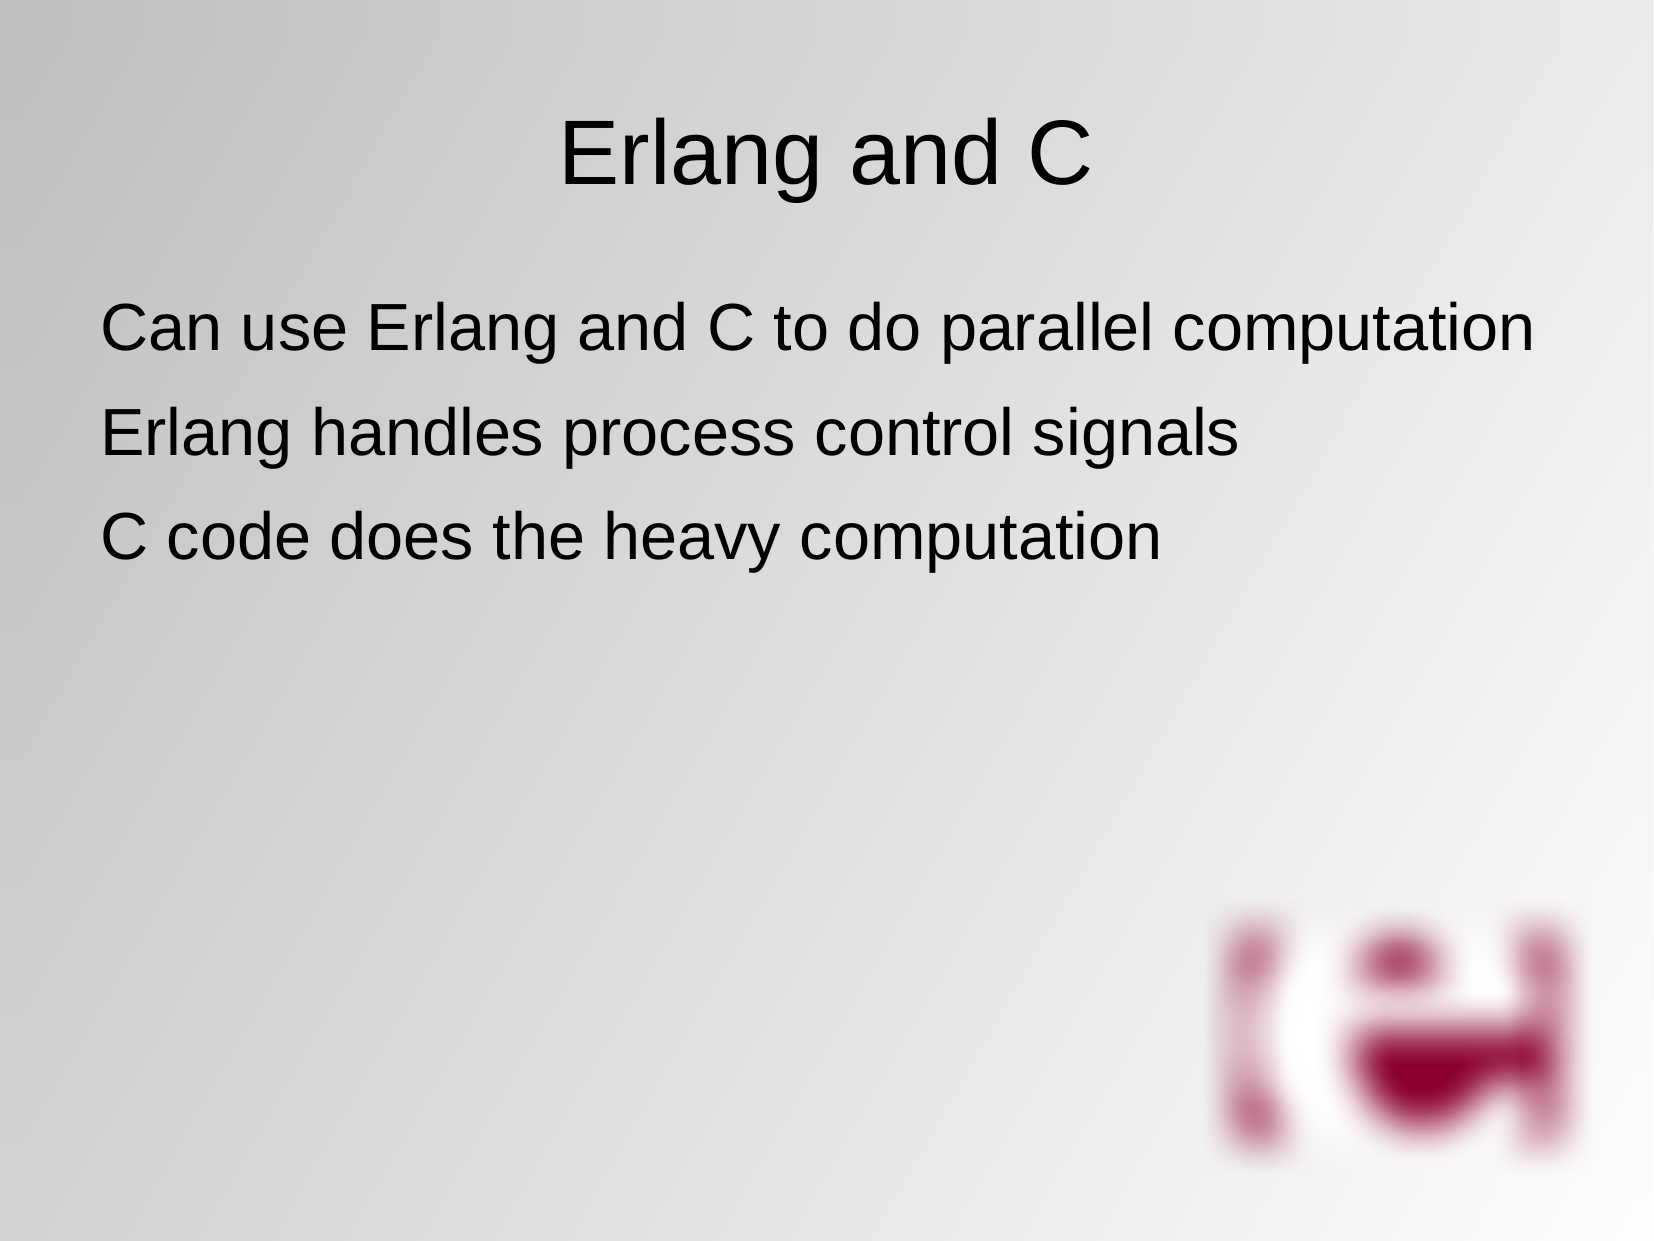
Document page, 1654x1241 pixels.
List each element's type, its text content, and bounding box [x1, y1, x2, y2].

picture [0, 0, 1654, 1241]
title Erlang and C [82, 49, 1571, 257]
list Can use Erlang and C to do parallel computation Erlang handles process control signals C code does the heavy computation [82, 290, 1571, 1094]
